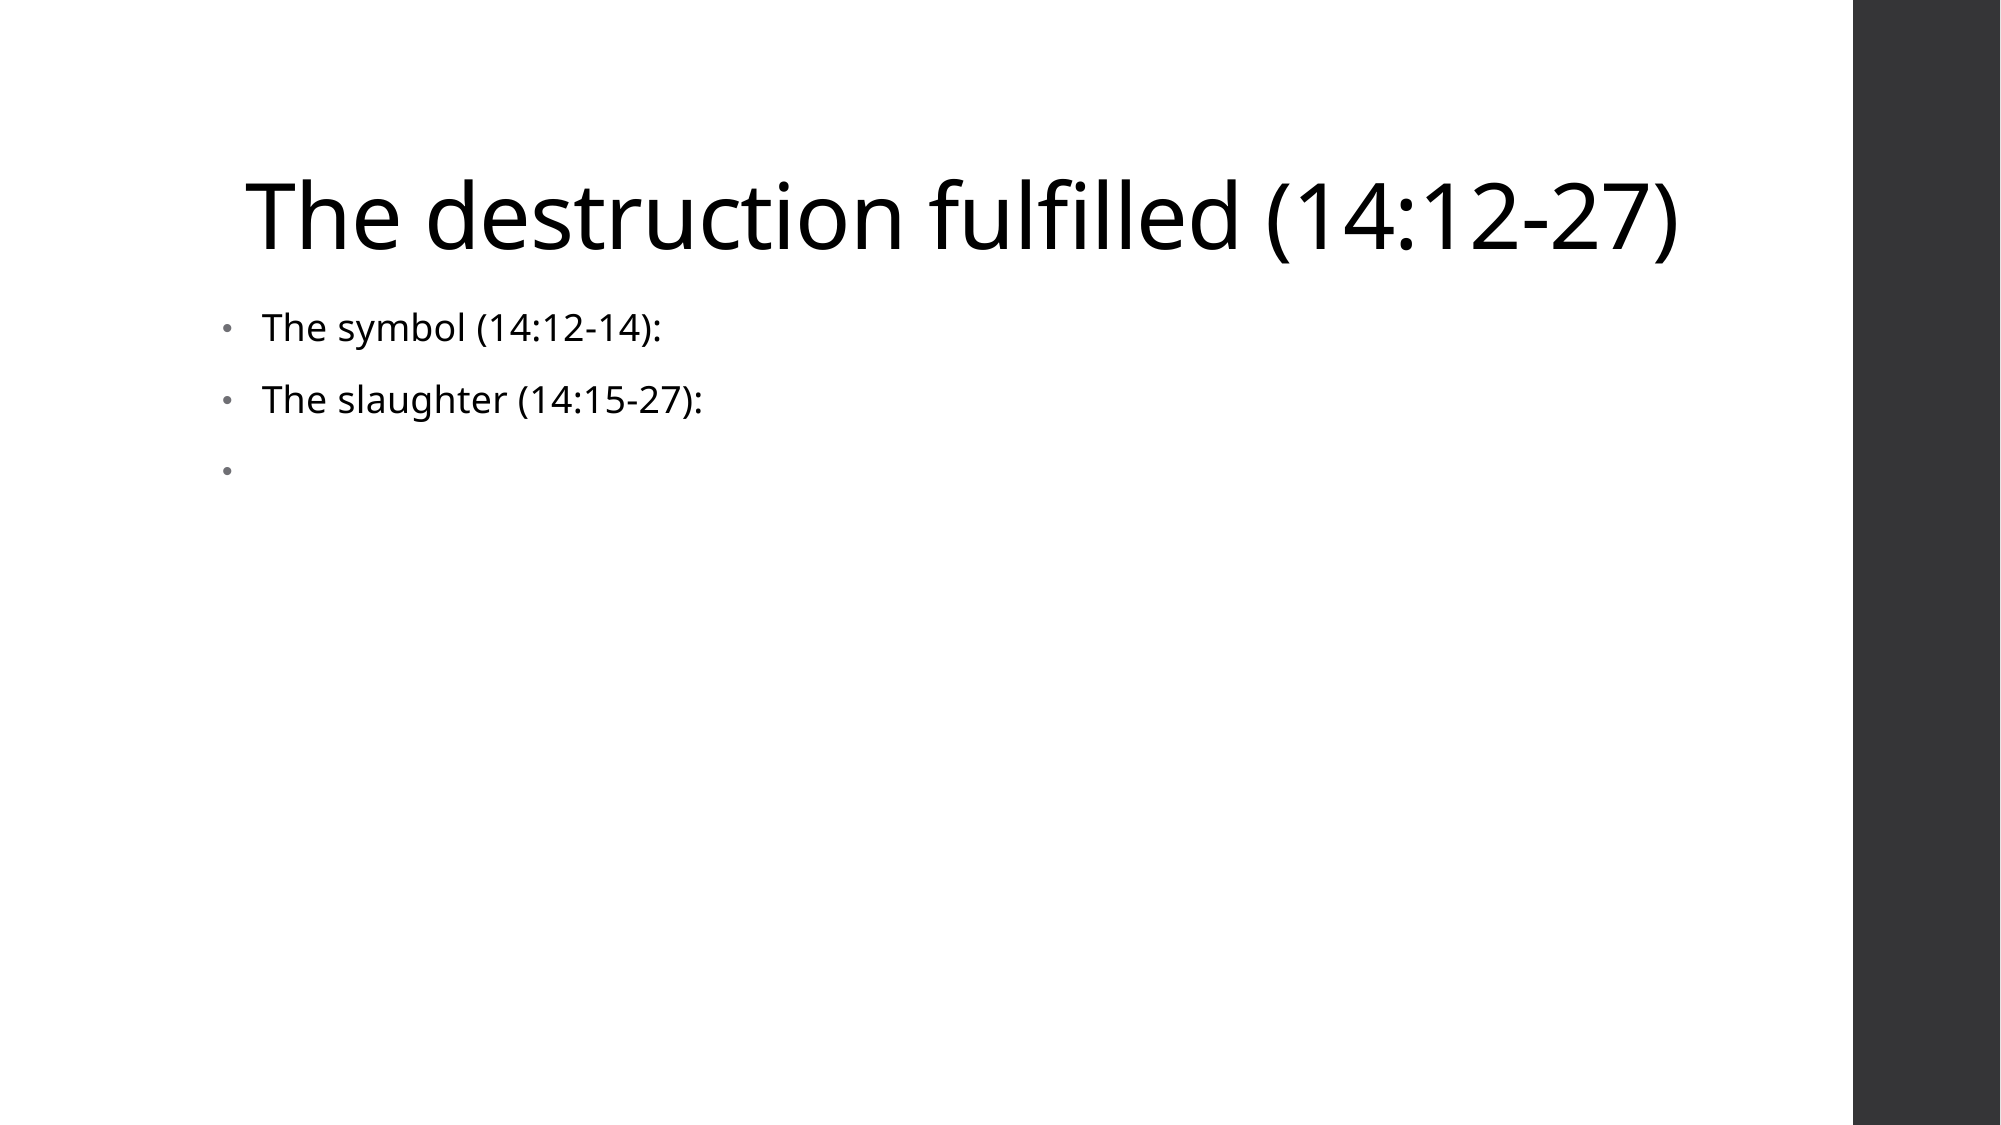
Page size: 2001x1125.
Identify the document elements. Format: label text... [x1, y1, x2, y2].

list The symbol (14:12-14): The slaughter (14:15-27): [206, 299, 1617, 1014]
title The destruction fulfilled (14:12-27) [206, 60, 1797, 278]
